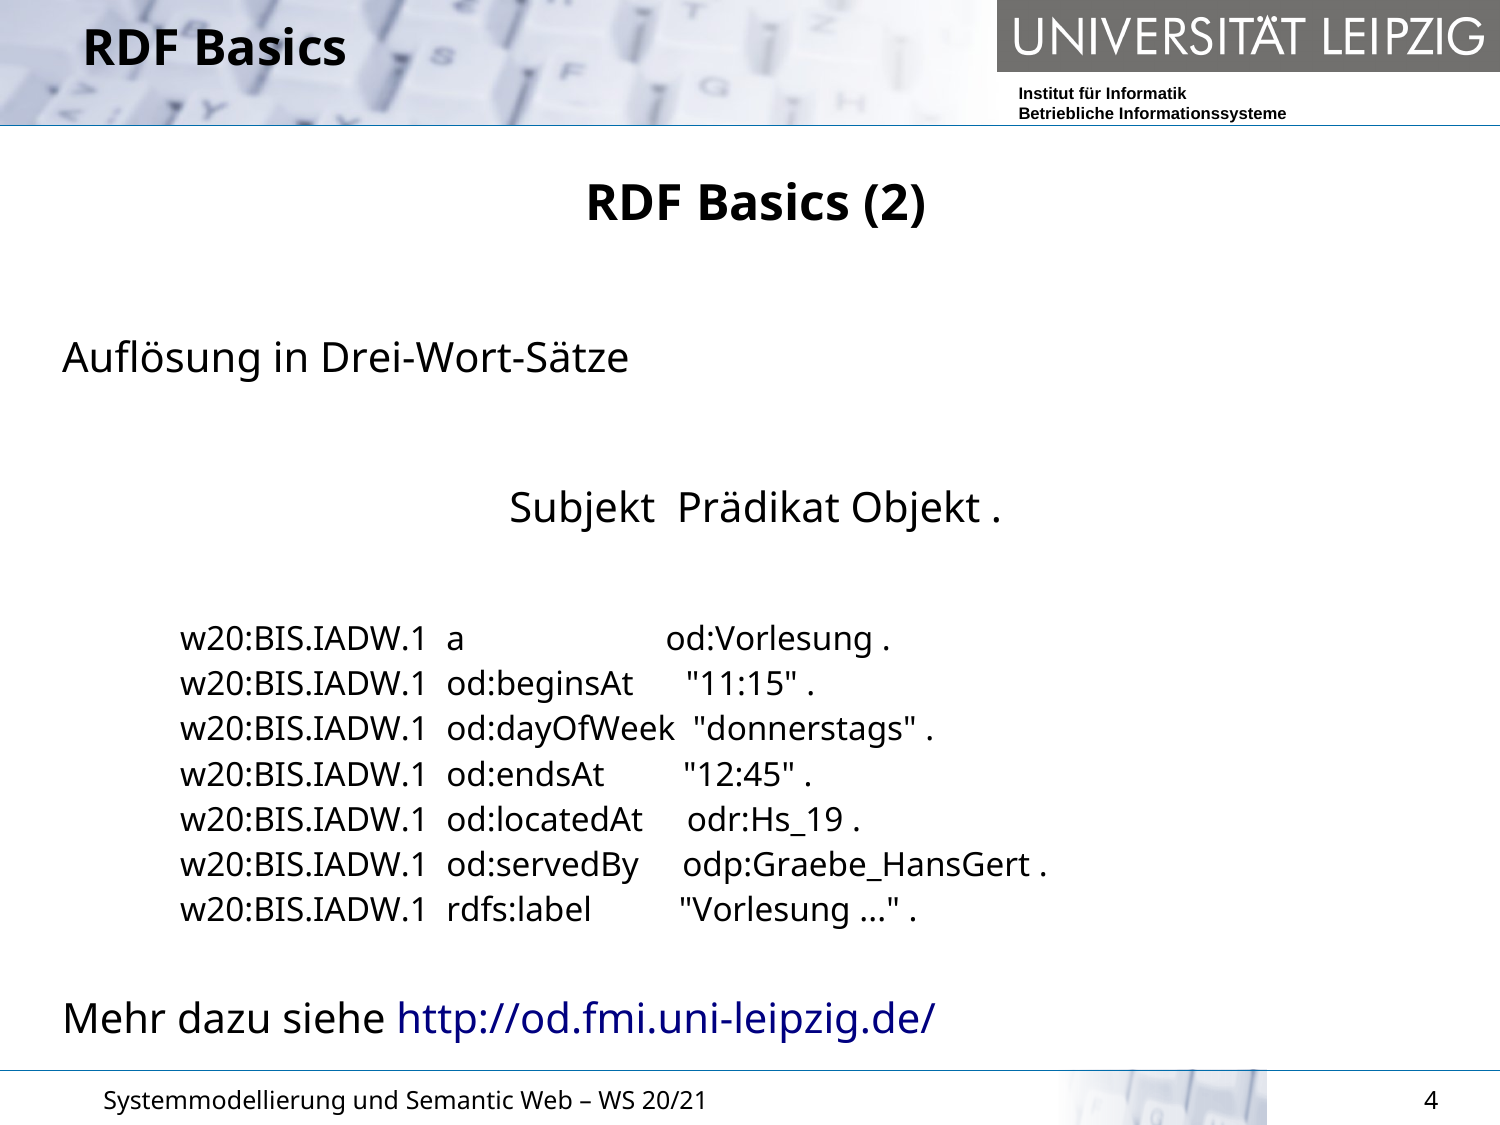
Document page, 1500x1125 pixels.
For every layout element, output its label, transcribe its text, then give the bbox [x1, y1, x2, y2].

picture [1057, 1071, 1267, 1125]
picture [0, 0, 1500, 125]
text_box RDF Basics [68, 7, 363, 84]
list RDF Basics (2) Auflösung in Drei-Wort-Sätze Subjekt Prädikat Objekt . w20:BIS.IADW.1 a od:Vorlesung . w20:BIS.IADW.1 od:beginsAt "11:15" . w20:BIS.IADW.1 od:dayOfWeek "donnerstags" . w20:BIS.IADW.1 od:endsAt "12:45" . w20:BIS.IADW.1 od:locatedAt odr:Hs_19 . w20:BIS.IADW.1 od:servedBy odp:Graebe_HansGert . w20:BIS.IADW.1 rdfs:label "Vorlesung ..." . Mehr dazu siehe http://od.fmi.uni-leipzig.de/ [47, 159, 1465, 971]
